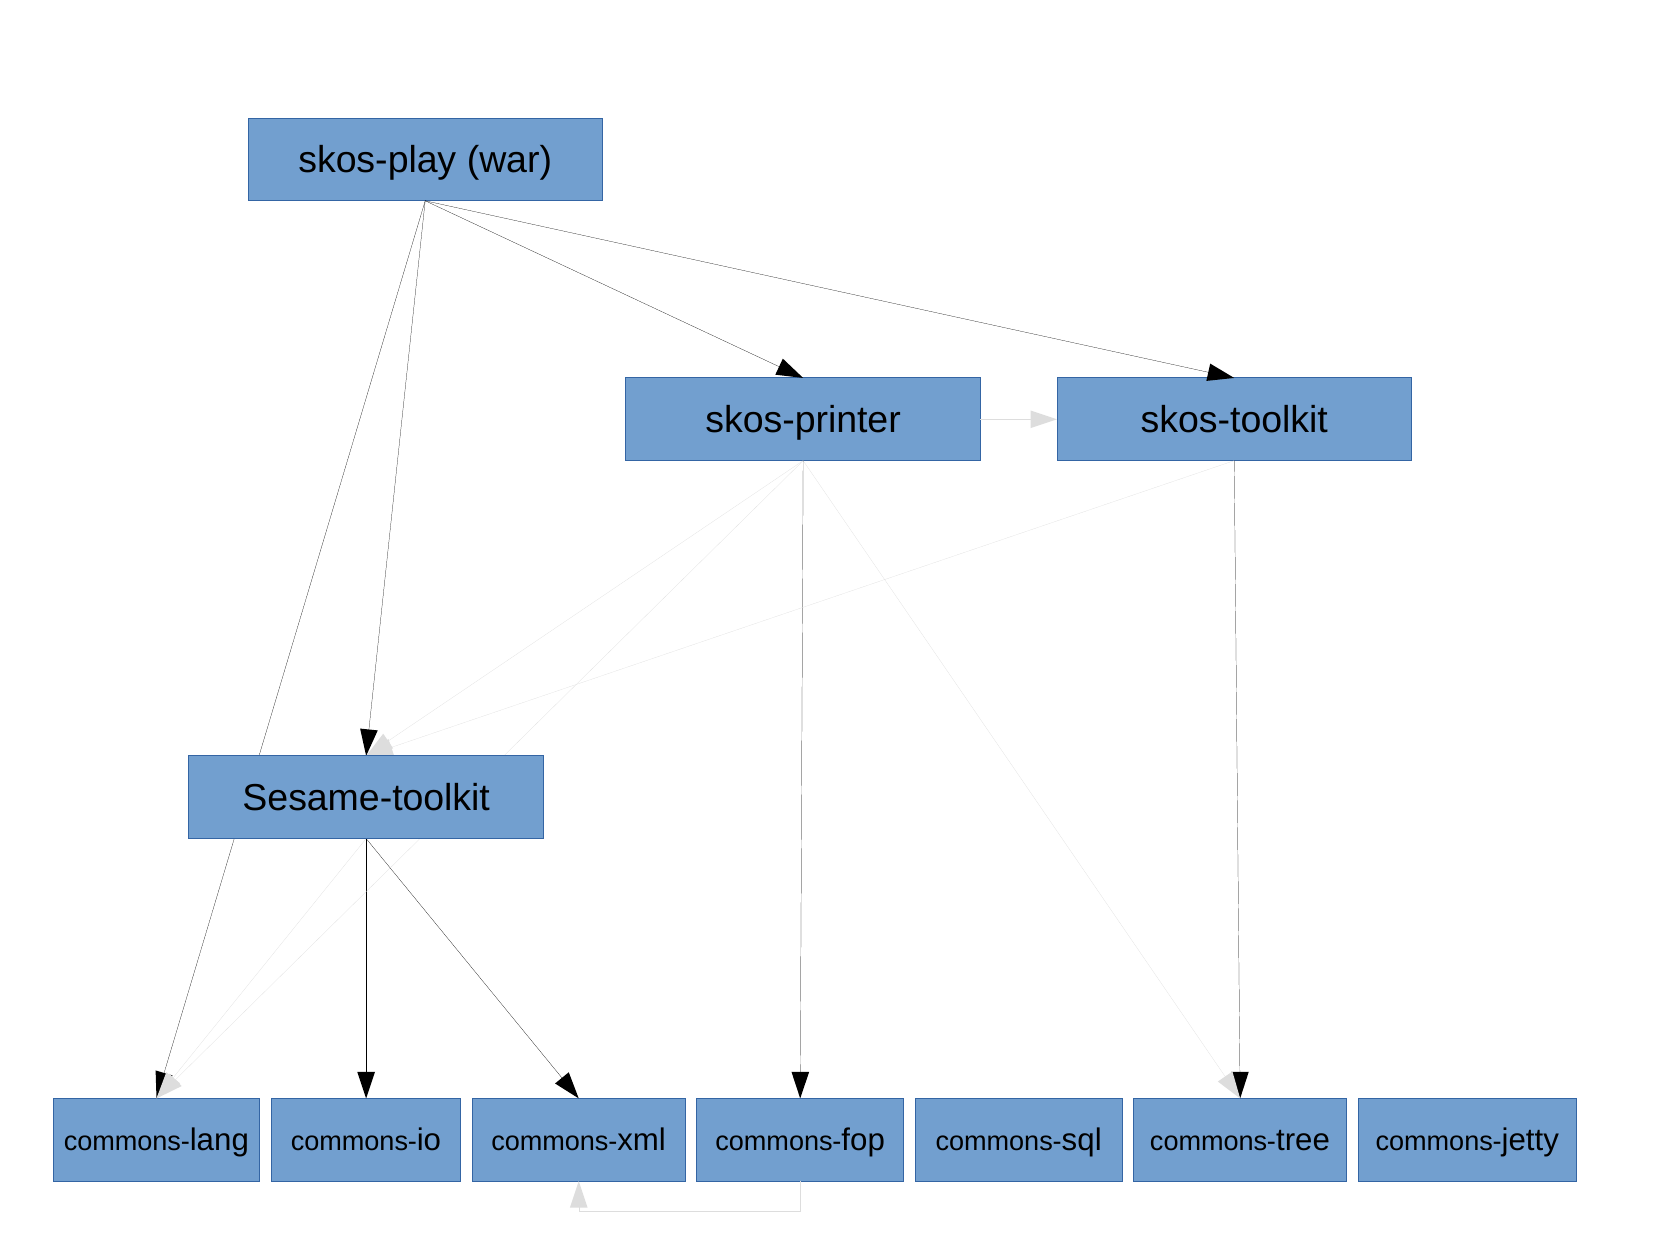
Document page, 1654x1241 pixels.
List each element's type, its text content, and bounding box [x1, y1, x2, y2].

text_box skos-printer [625, 377, 981, 461]
text_box commons-xml [472, 1098, 686, 1182]
text_box commons-jetty [1358, 1098, 1577, 1182]
text_box commons-fop [696, 1098, 904, 1182]
text_box skos-play (war) [248, 118, 603, 201]
text_box commons-sql [915, 1098, 1123, 1182]
text_box commons-lang [53, 1098, 260, 1182]
text_box commons-tree [1133, 1098, 1347, 1182]
text_box commons-io [271, 1098, 461, 1182]
text_box Sesame-toolkit [188, 755, 544, 839]
text_box skos-toolkit [1057, 377, 1412, 461]
